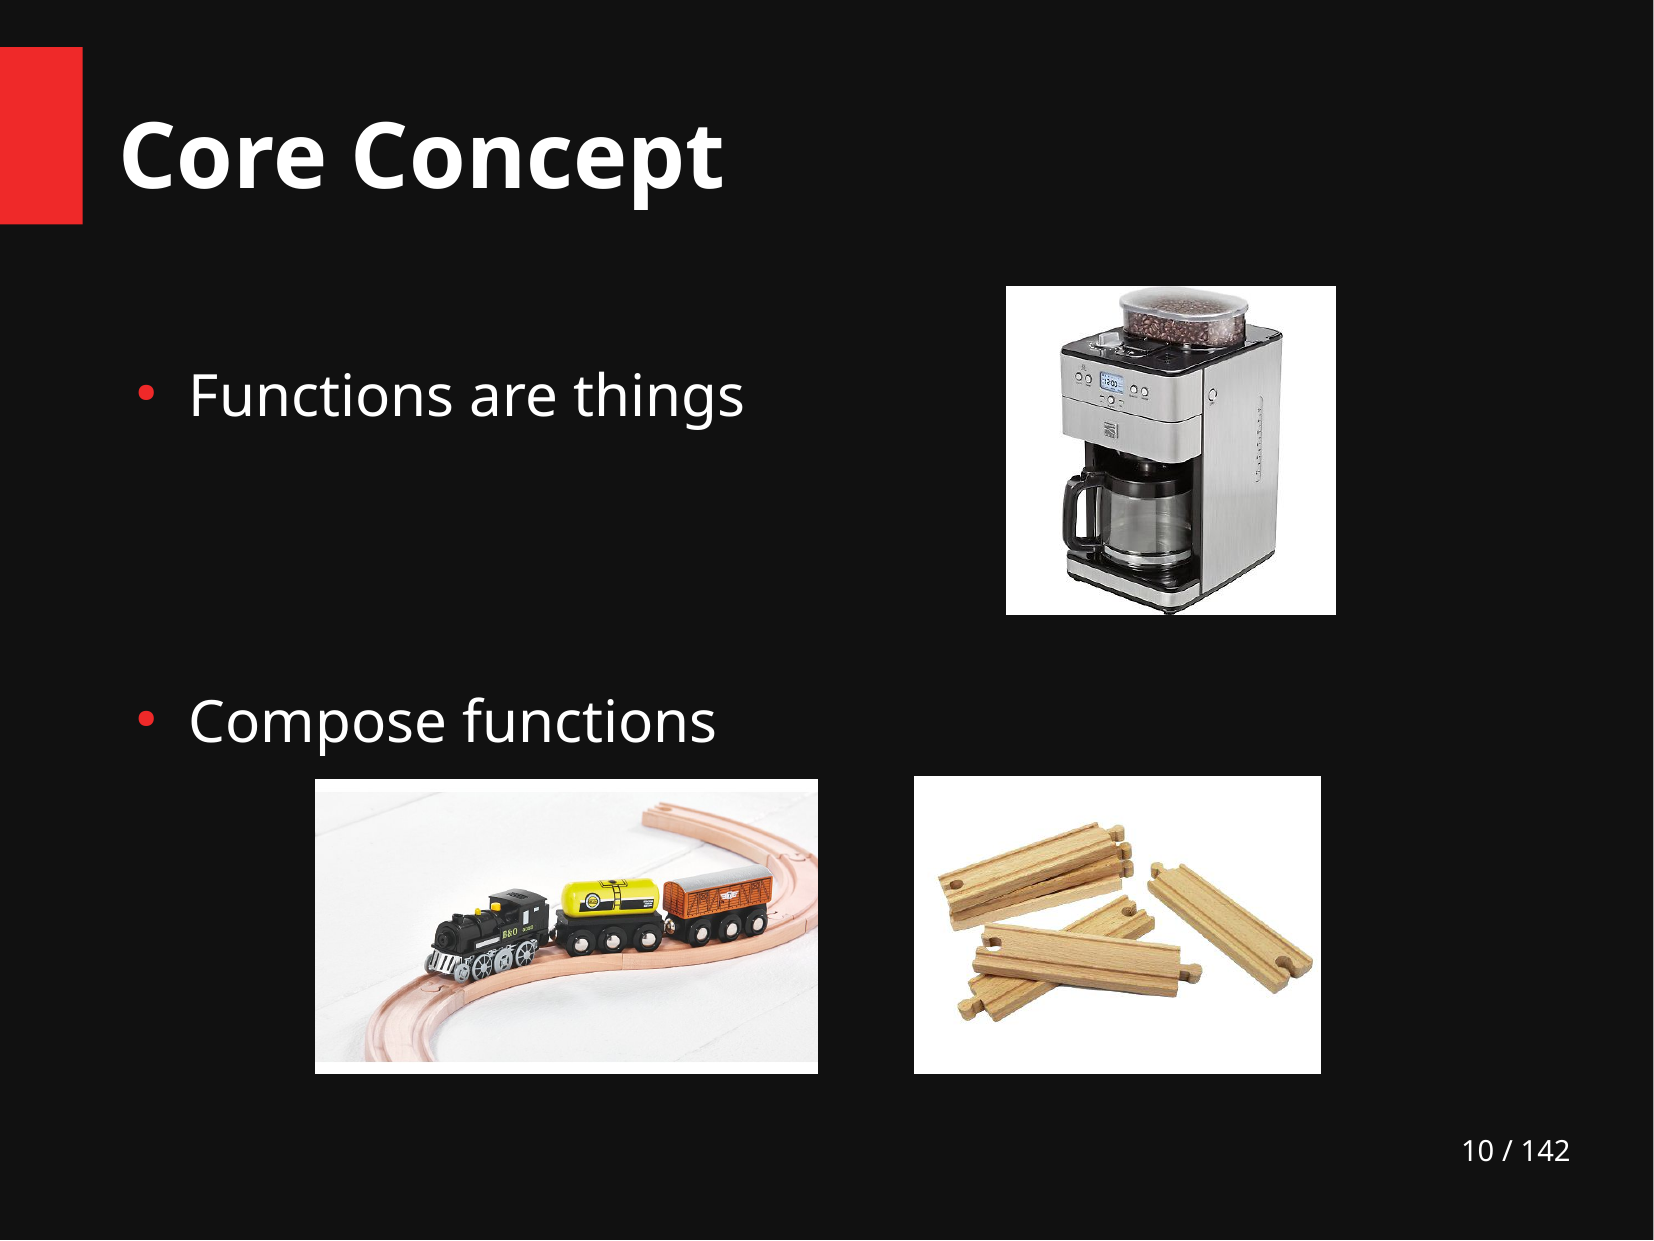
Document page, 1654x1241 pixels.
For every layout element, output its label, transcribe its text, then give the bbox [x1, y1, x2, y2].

picture [315, 779, 818, 1074]
list Functions are things Compose functions [118, 354, 1536, 1074]
picture [914, 776, 1321, 1074]
picture [1006, 286, 1336, 616]
title Core Concept [118, 49, 1571, 257]
